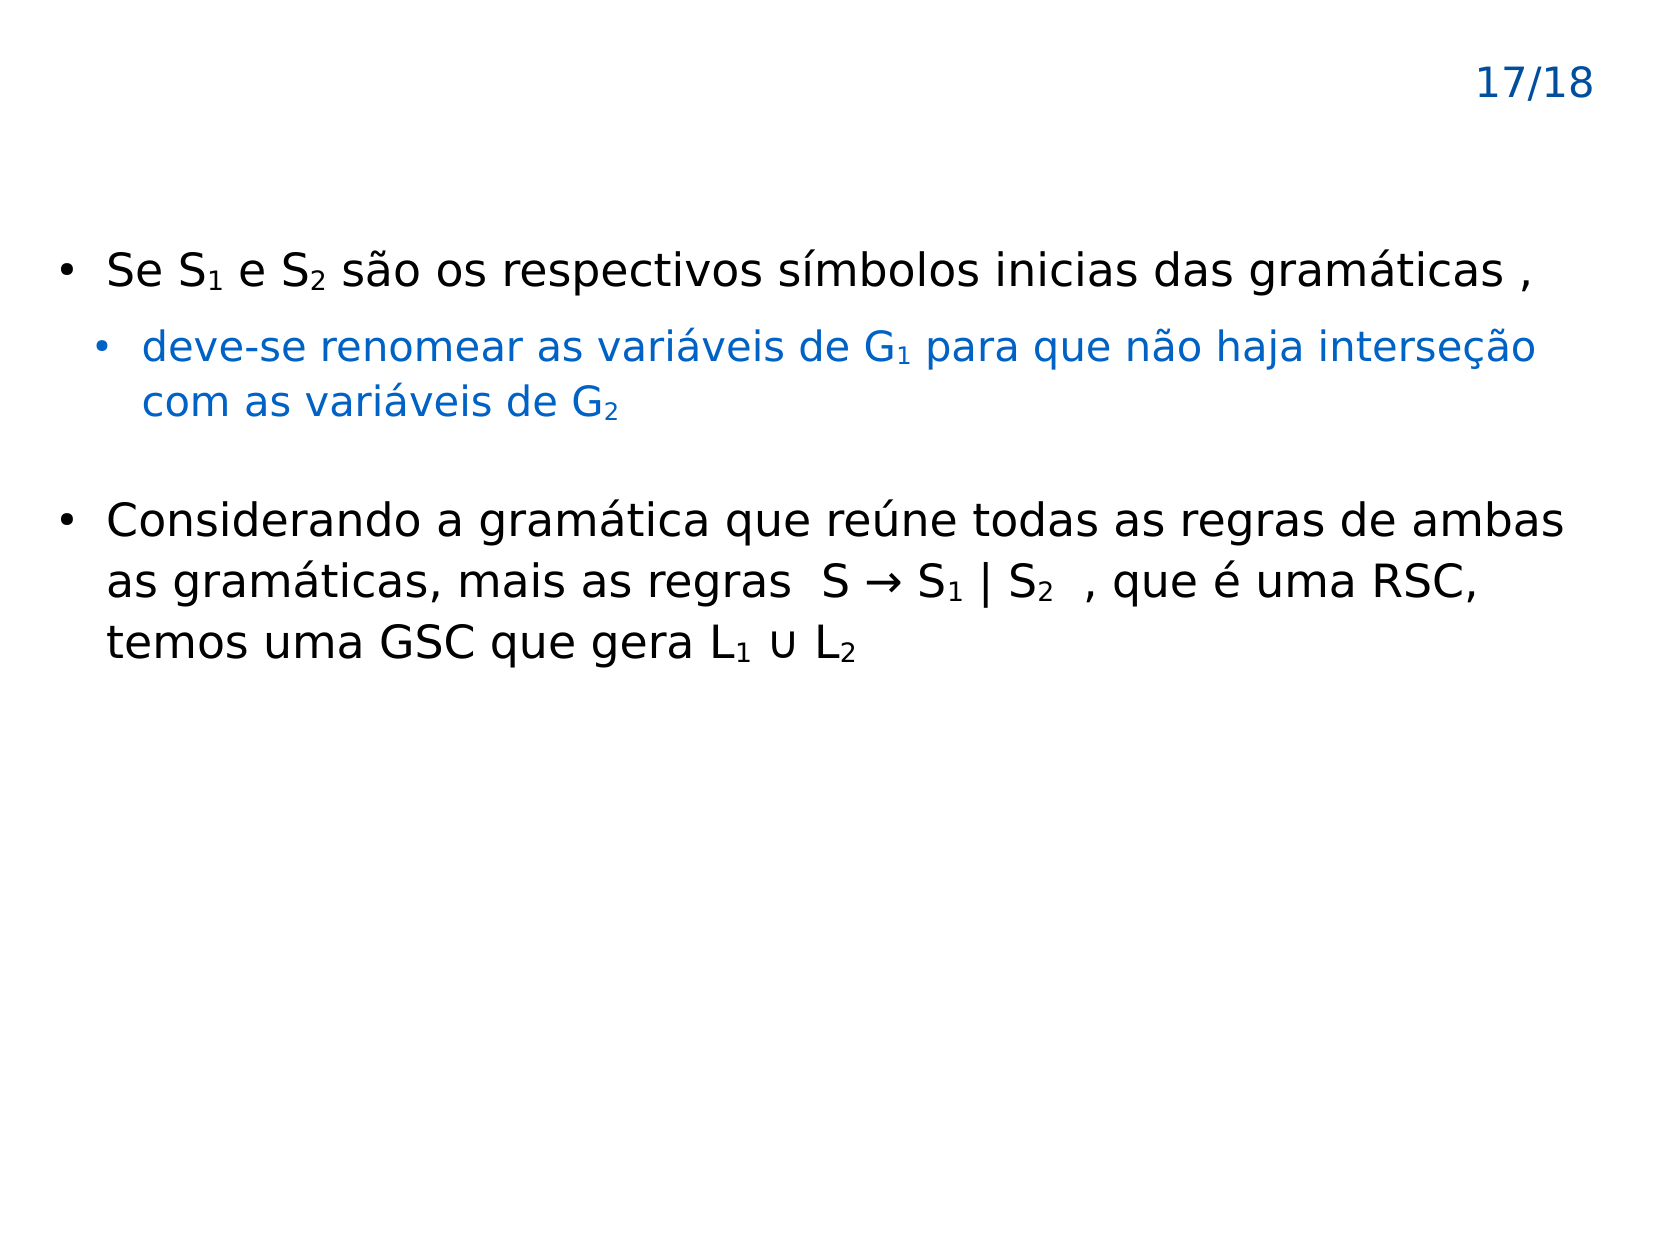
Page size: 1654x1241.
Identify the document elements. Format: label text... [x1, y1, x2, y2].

list Se S1 e S2 são os respectivos símbolos inicias das gramáticas , deve-se renomear as variáveis de G1 para que não haja interseção com as variáveis de G2 Considerando a gramática que reúne todas as regras de ambas as gramáticas, mais as regras S → S1 | S2 , que é uma RSC, temos uma GSC que gera L1 ∪ L2 [59, 236, 1595, 1211]
